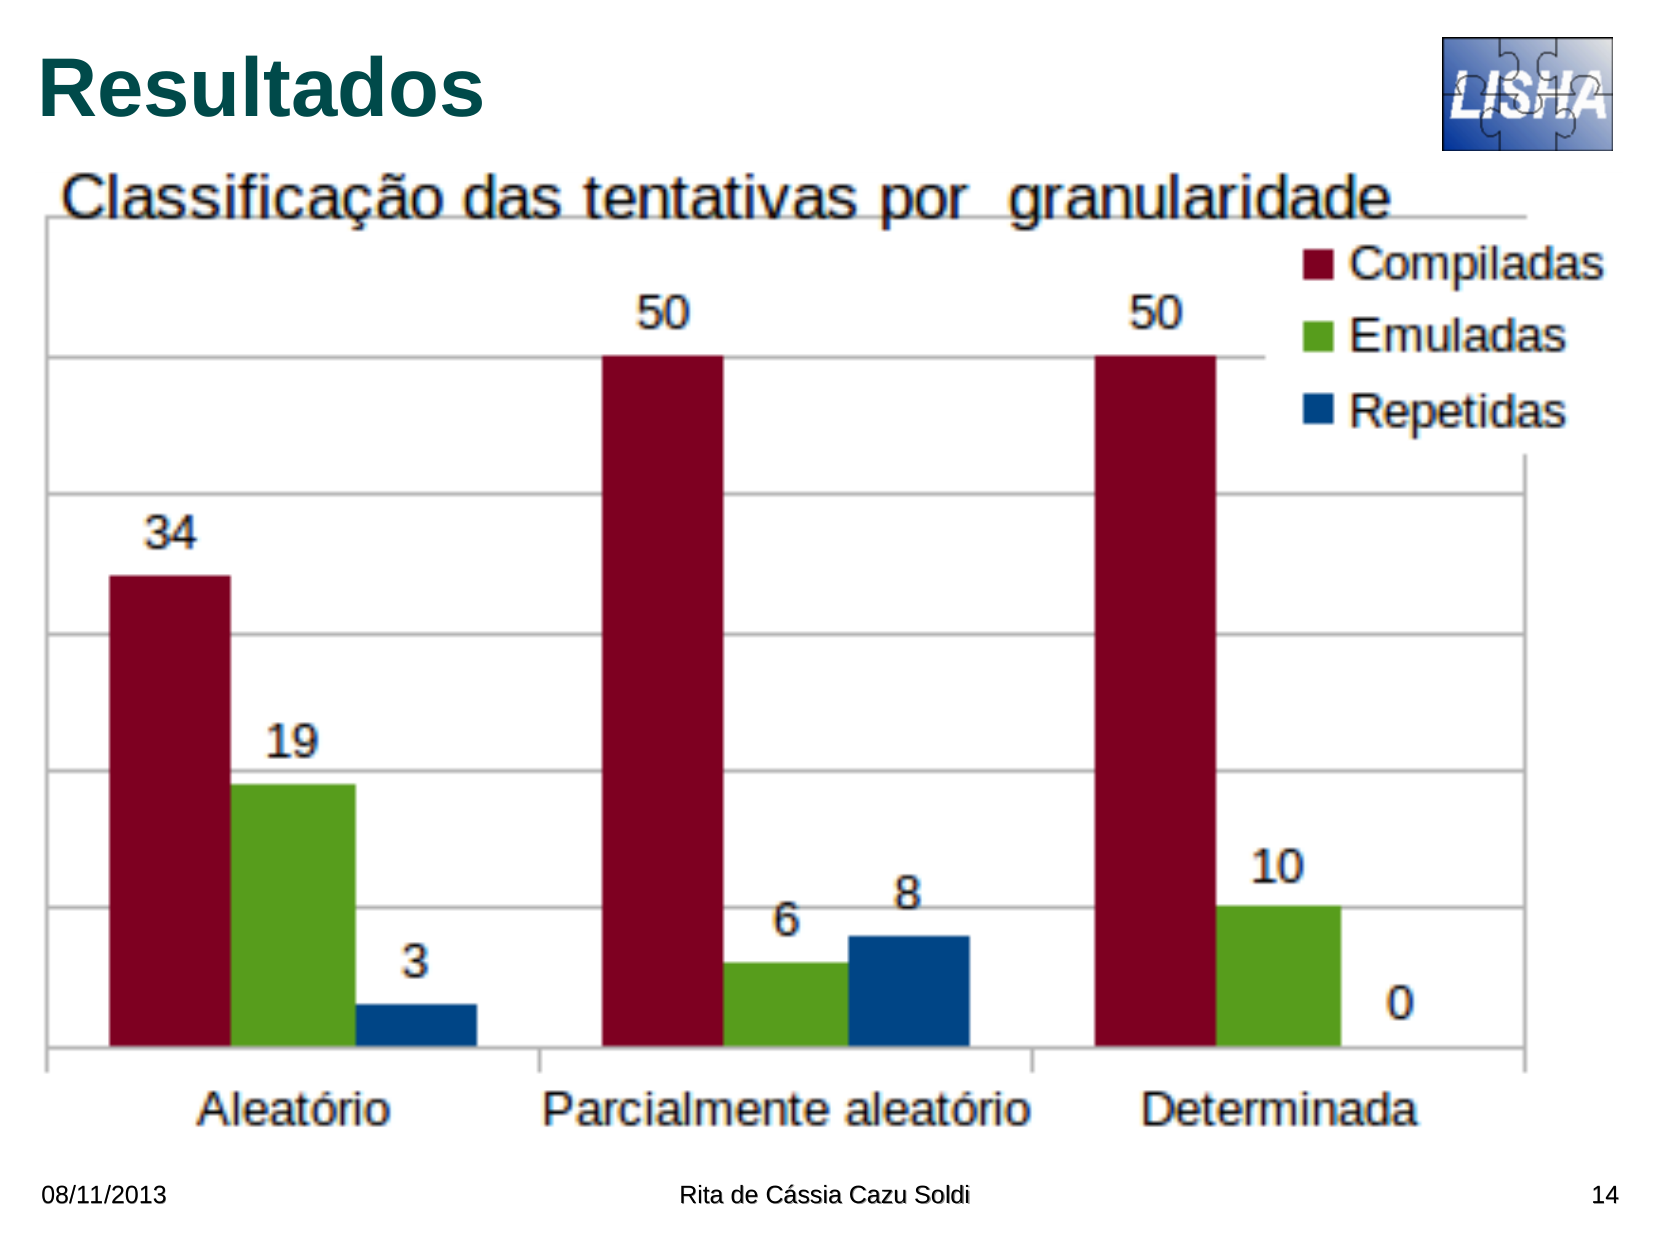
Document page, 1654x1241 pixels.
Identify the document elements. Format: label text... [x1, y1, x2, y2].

title Resultados [37, 37, 1426, 151]
picture [35, 171, 1623, 1146]
picture [1442, 37, 1613, 151]
